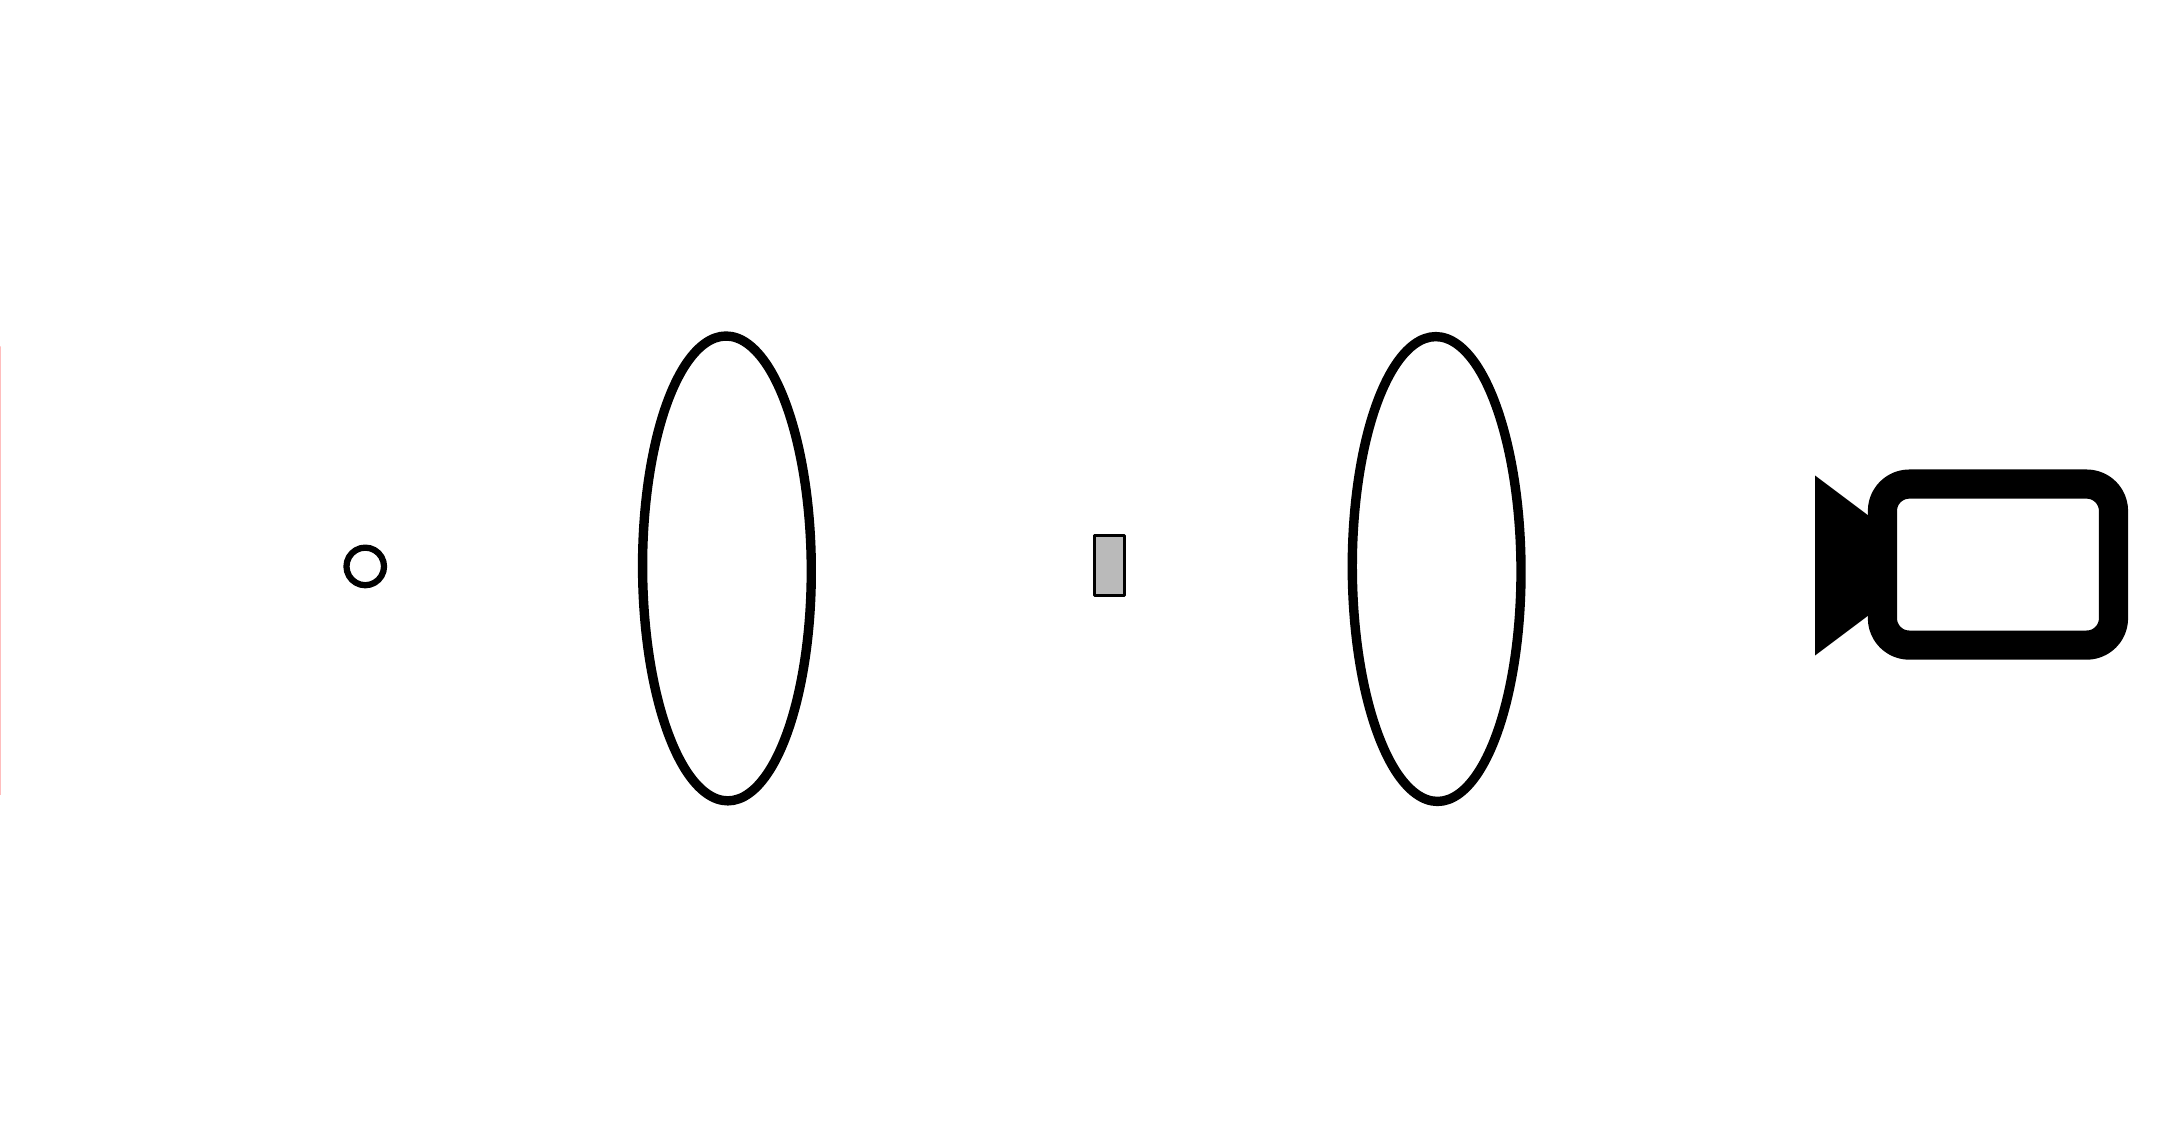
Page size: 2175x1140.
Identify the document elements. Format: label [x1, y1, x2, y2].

text_box [642, 336, 812, 801]
text_box [1352, 336, 1522, 802]
text_box [1094, 535, 1125, 596]
text_box [1815, 475, 1876, 656]
text_box [1882, 484, 2114, 646]
